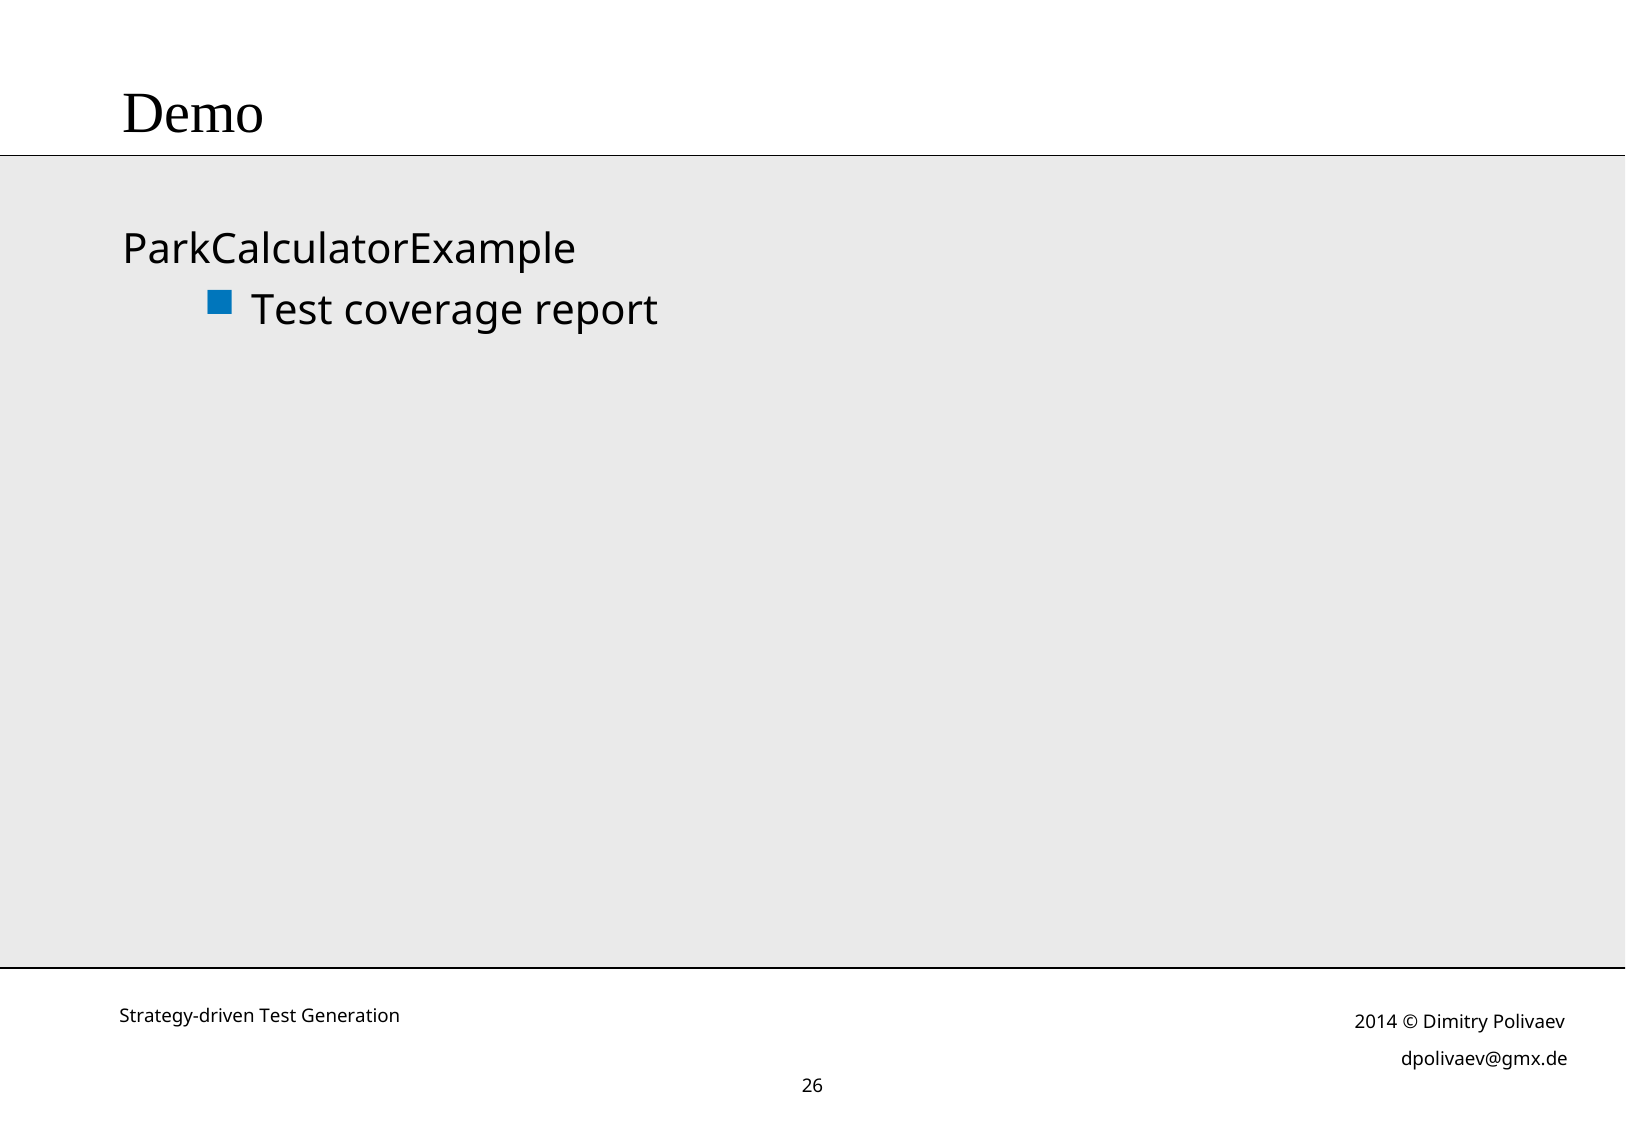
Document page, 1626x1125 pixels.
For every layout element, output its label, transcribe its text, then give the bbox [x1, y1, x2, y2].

title Demo [122, 70, 1501, 145]
list ParkCalculatorExample Test coverage report [122, 222, 1501, 875]
